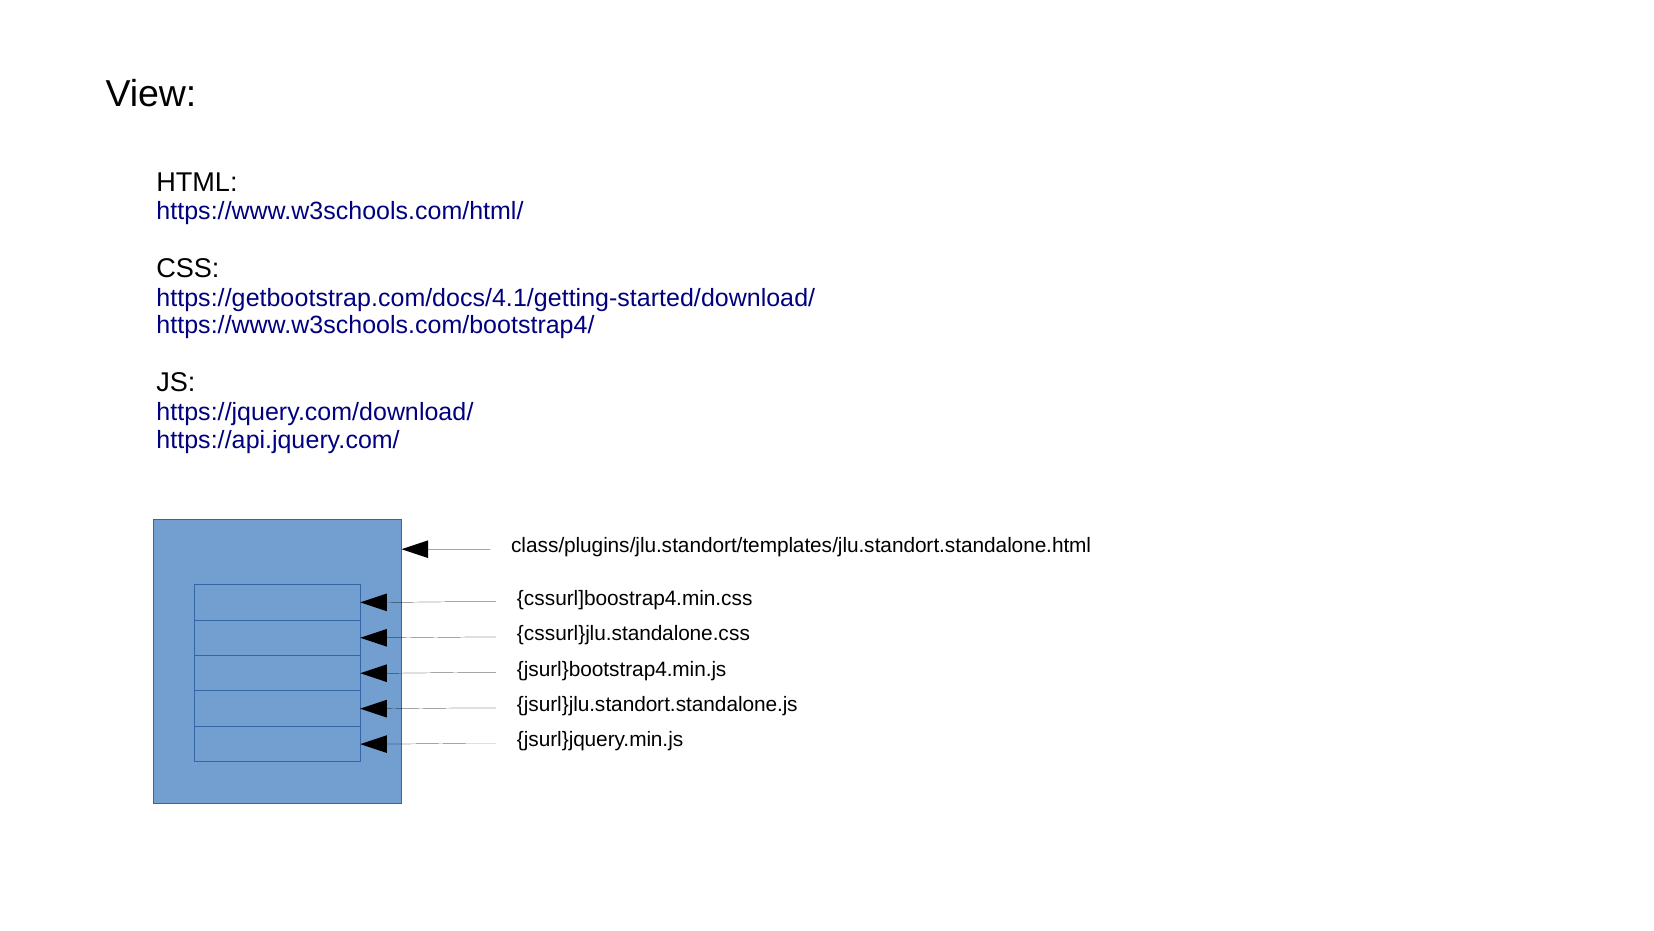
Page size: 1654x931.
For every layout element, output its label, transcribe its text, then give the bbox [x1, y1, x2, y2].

text_box {jsurl}jlu.standort.standalone.js [496, 685, 851, 720]
text_box {cssurl]boostrap4.min.css [496, 578, 804, 614]
text_box class/plugins/jlu.standort/templates/jlu.standort.standalone.html [490, 525, 1128, 573]
text_box [153, 519, 402, 804]
text_box {jsurl}bootstrap4.min.js [496, 649, 898, 696]
text_box {jsurl}jquery.min.js [496, 720, 851, 767]
text_box View: [84, 64, 355, 122]
text_box HTML: https://www.w3schools.com/html/ CSS: https://getbootstrap.com/docs/4.1/getting-started/download/ https://www.w3schools.com/bootstrap4/ JS: https://jquery.com/download/ https://api.jquery.com/ [135, 159, 1167, 503]
text_box {cssurl}jlu.standalone.css [496, 614, 863, 649]
